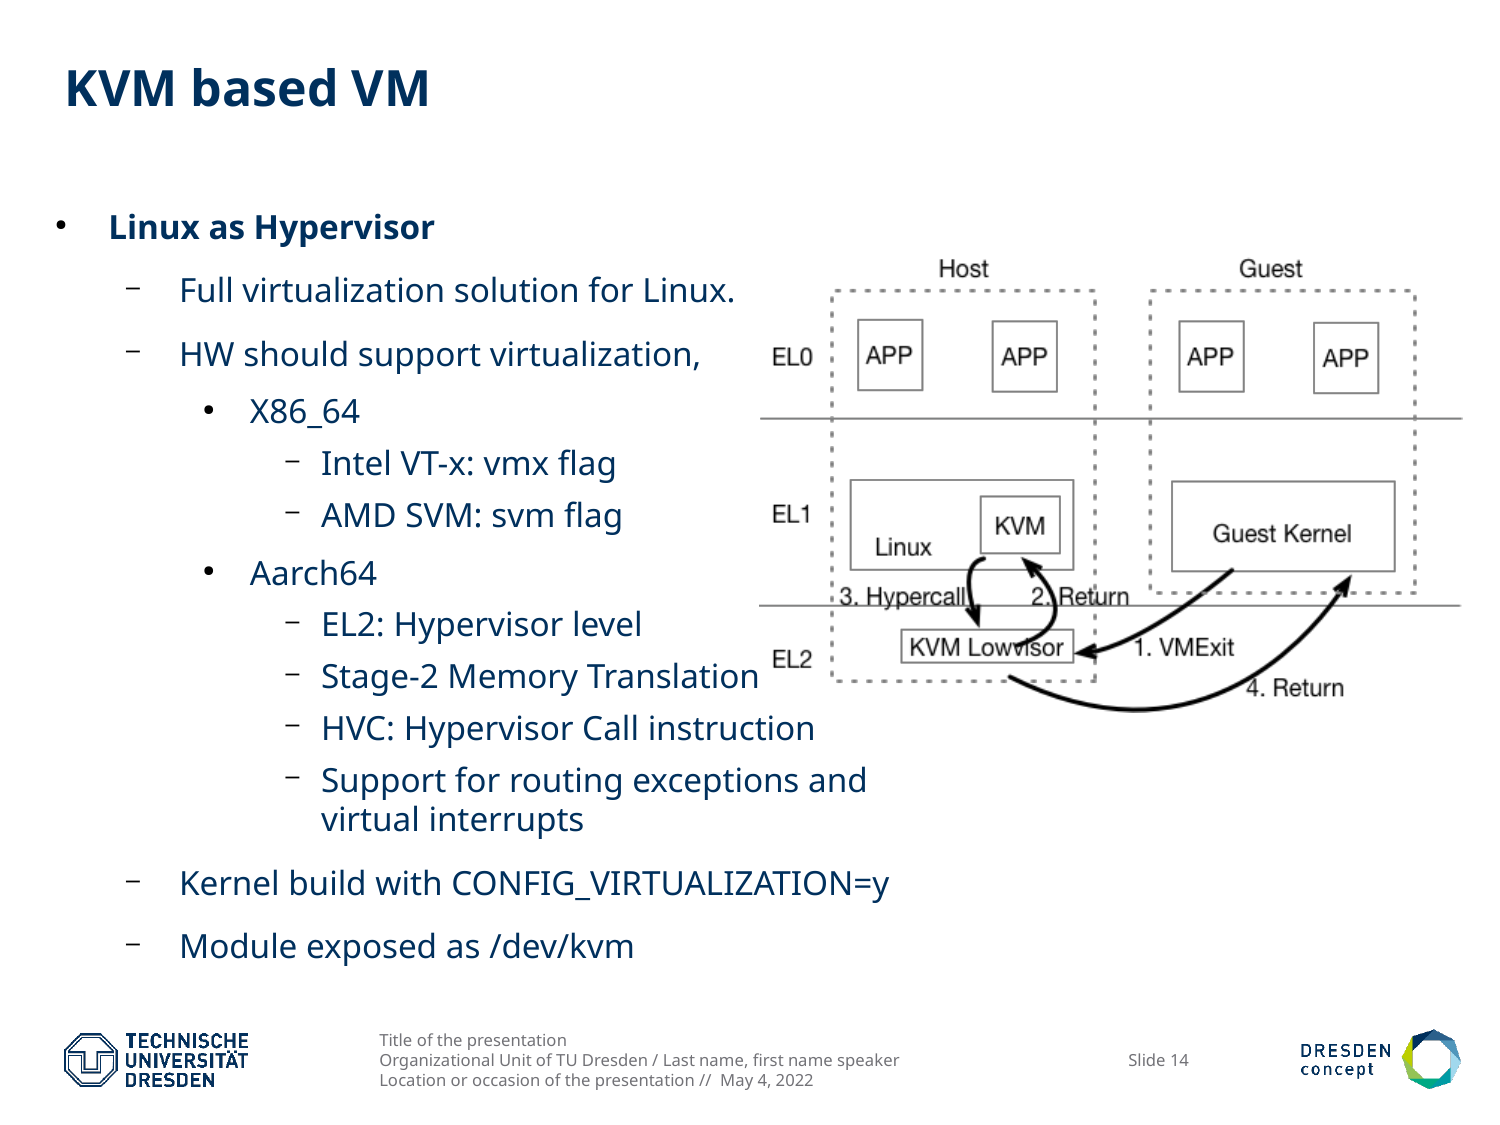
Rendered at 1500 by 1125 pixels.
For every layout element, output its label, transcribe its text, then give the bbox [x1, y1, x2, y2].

picture [1301, 1029, 1461, 1089]
title KVM based VM [64, 56, 1437, 190]
list Linux as Hypervisor Full virtualization solution for Linux. HW should support virtualization, X86_64 Intel VT-x: vmx flag AMD SVM: svm flag Aarch64 EL2: Hypervisor level Stage-2 Memory Translation HVC: Hypervisor Call instruction Support for routing exceptions and virtual interrupts Kernel build with CONFIG_VIRTUALIZATION=y Module exposed as /dev/kvm [37, 205, 901, 826]
picture [759, 246, 1463, 713]
picture [64, 1033, 248, 1087]
